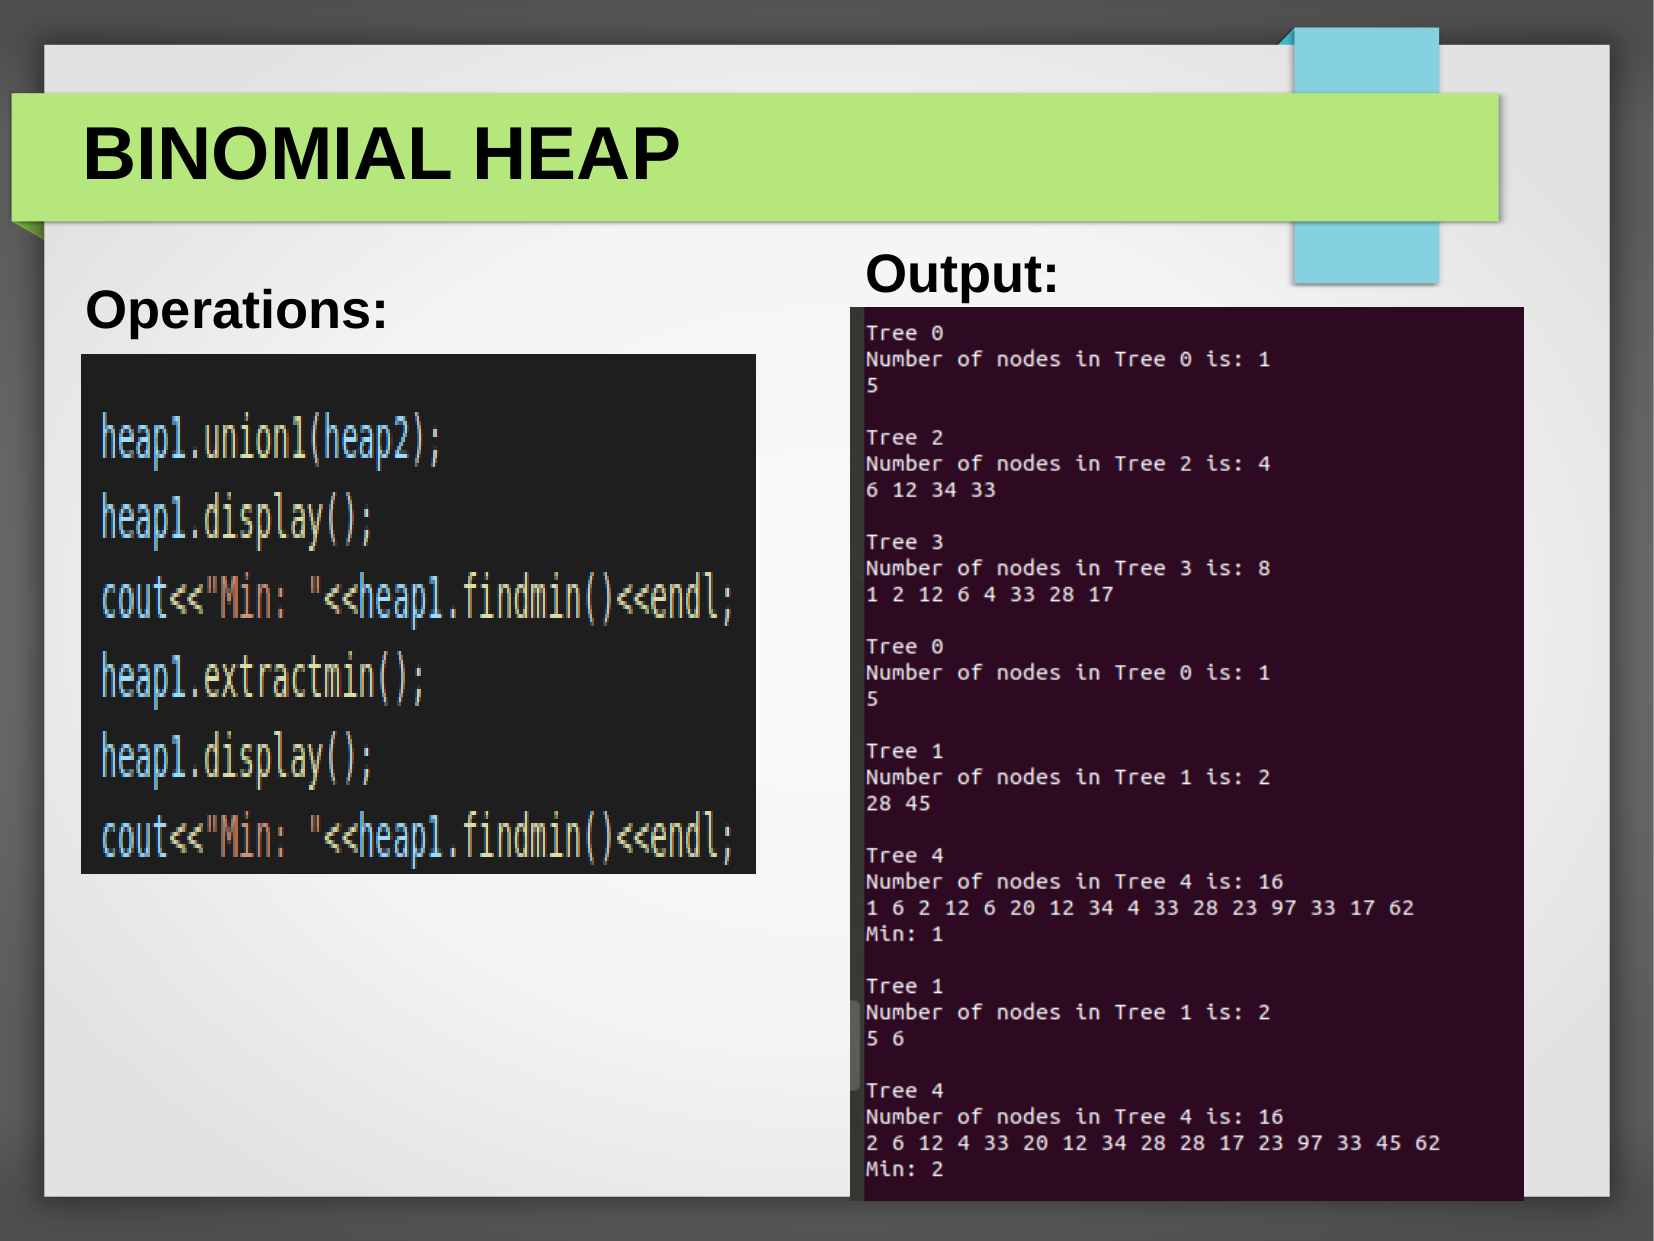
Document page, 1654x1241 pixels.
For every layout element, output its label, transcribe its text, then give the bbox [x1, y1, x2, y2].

text_box Operations: [70, 271, 674, 348]
title BINOMIAL HEAP [82, 94, 1264, 213]
text_box Output: [850, 236, 1394, 312]
picture [0, 0, 1654, 1241]
